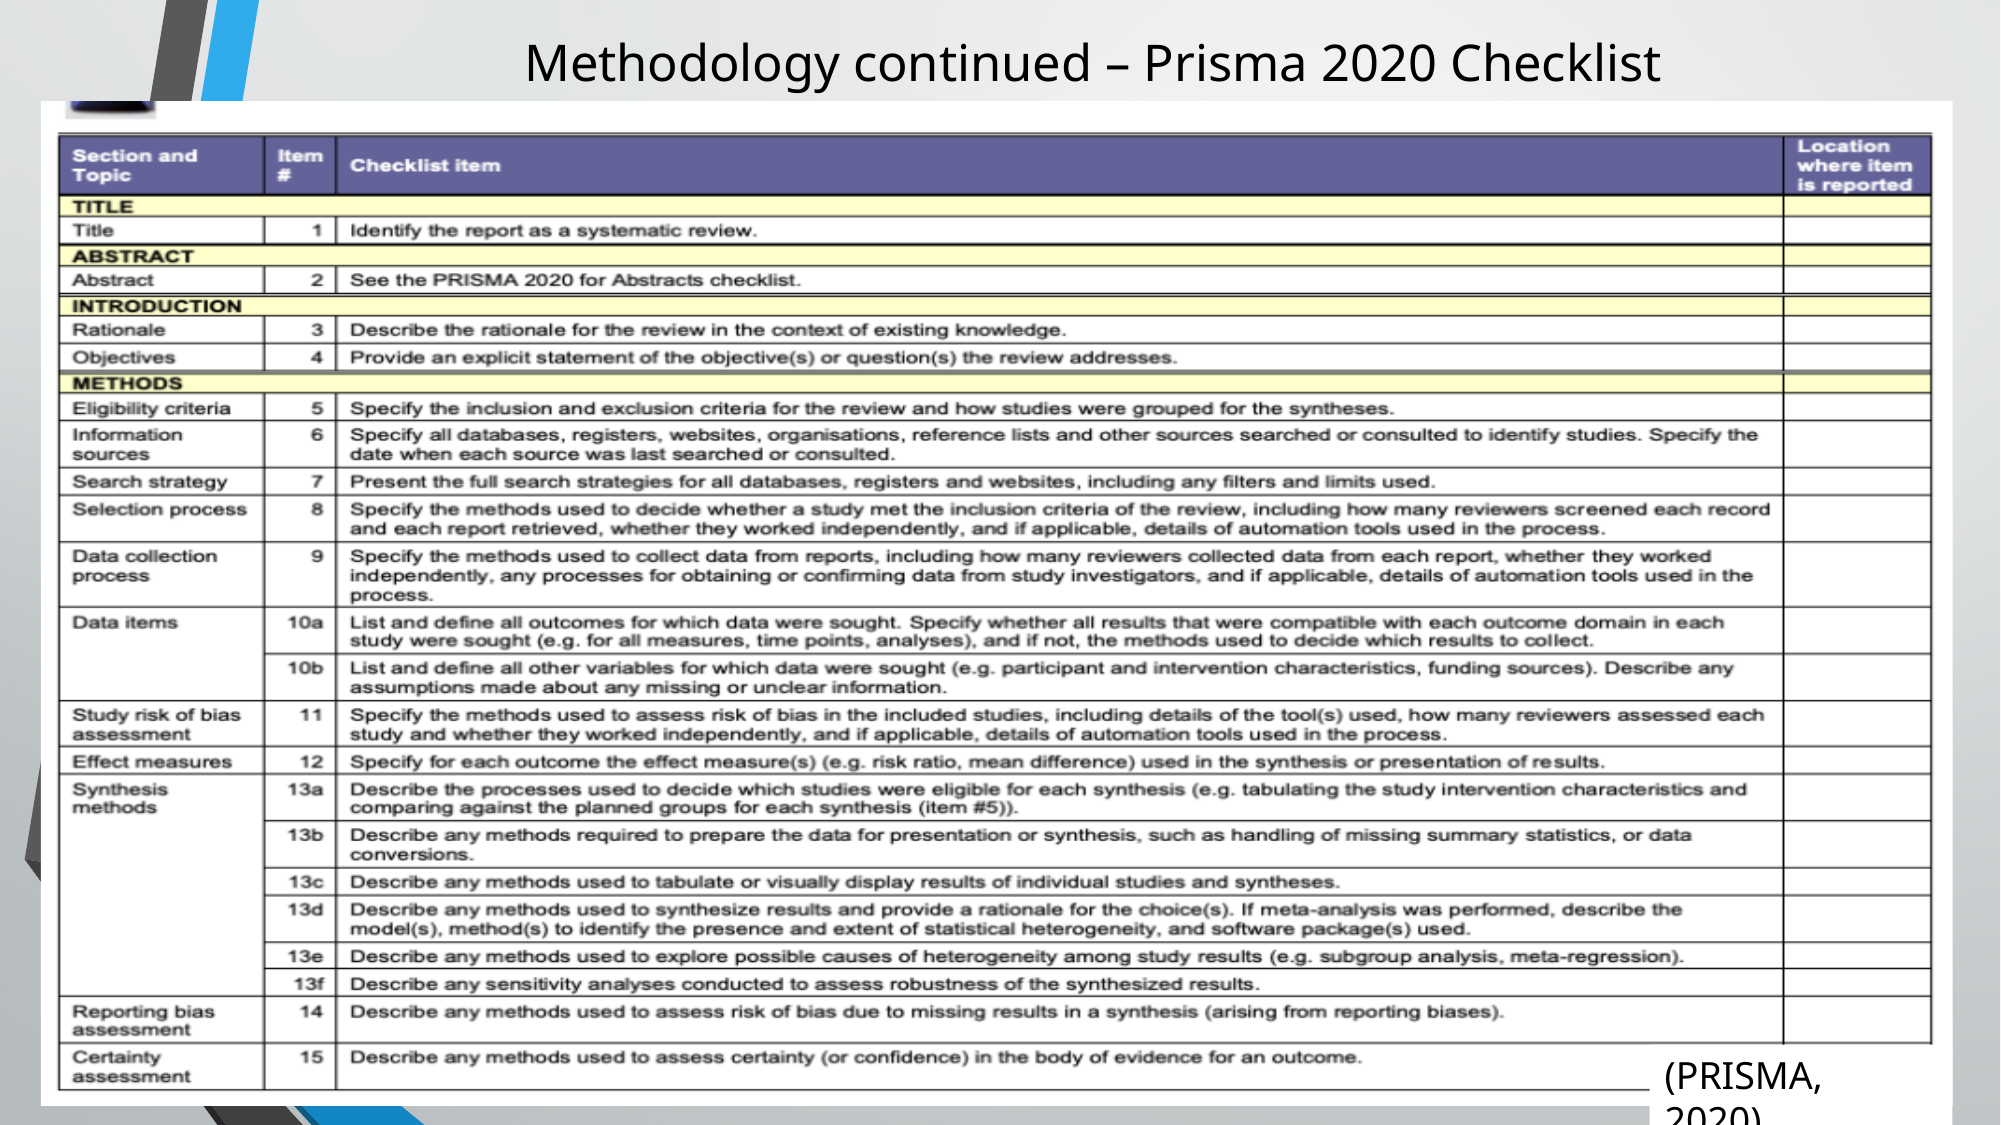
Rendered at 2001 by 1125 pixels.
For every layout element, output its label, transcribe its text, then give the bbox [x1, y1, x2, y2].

picture [0, 0, 2001, 1125]
text_box (PRISMA, 2020) [1649, 1044, 1953, 1125]
title Methodology continued – Prisma 2020 Checklist [271, 22, 1916, 99]
